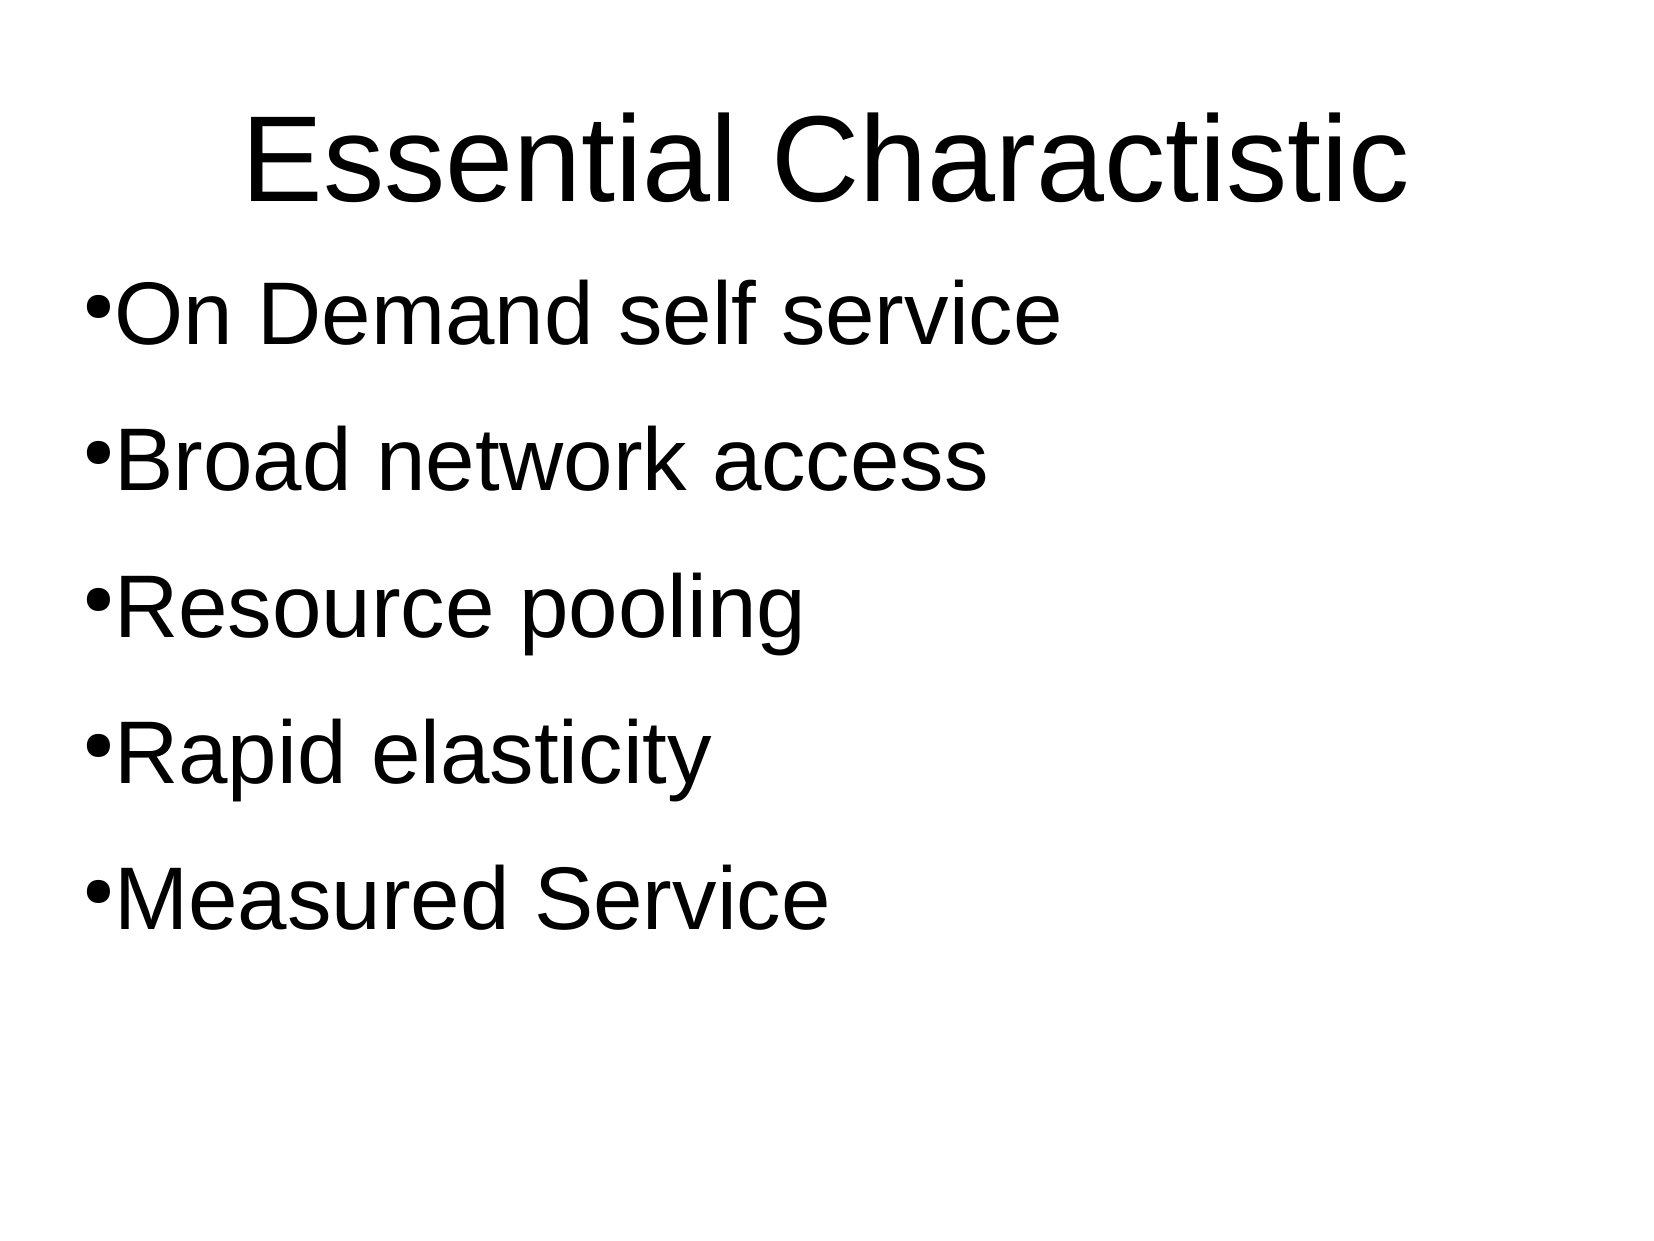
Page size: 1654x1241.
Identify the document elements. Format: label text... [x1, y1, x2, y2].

title Essential Charactistic [82, 49, 1571, 255]
list On Demand self service Broad network access Resource pooling Rapid elasticity Measured Service [82, 255, 1571, 976]
